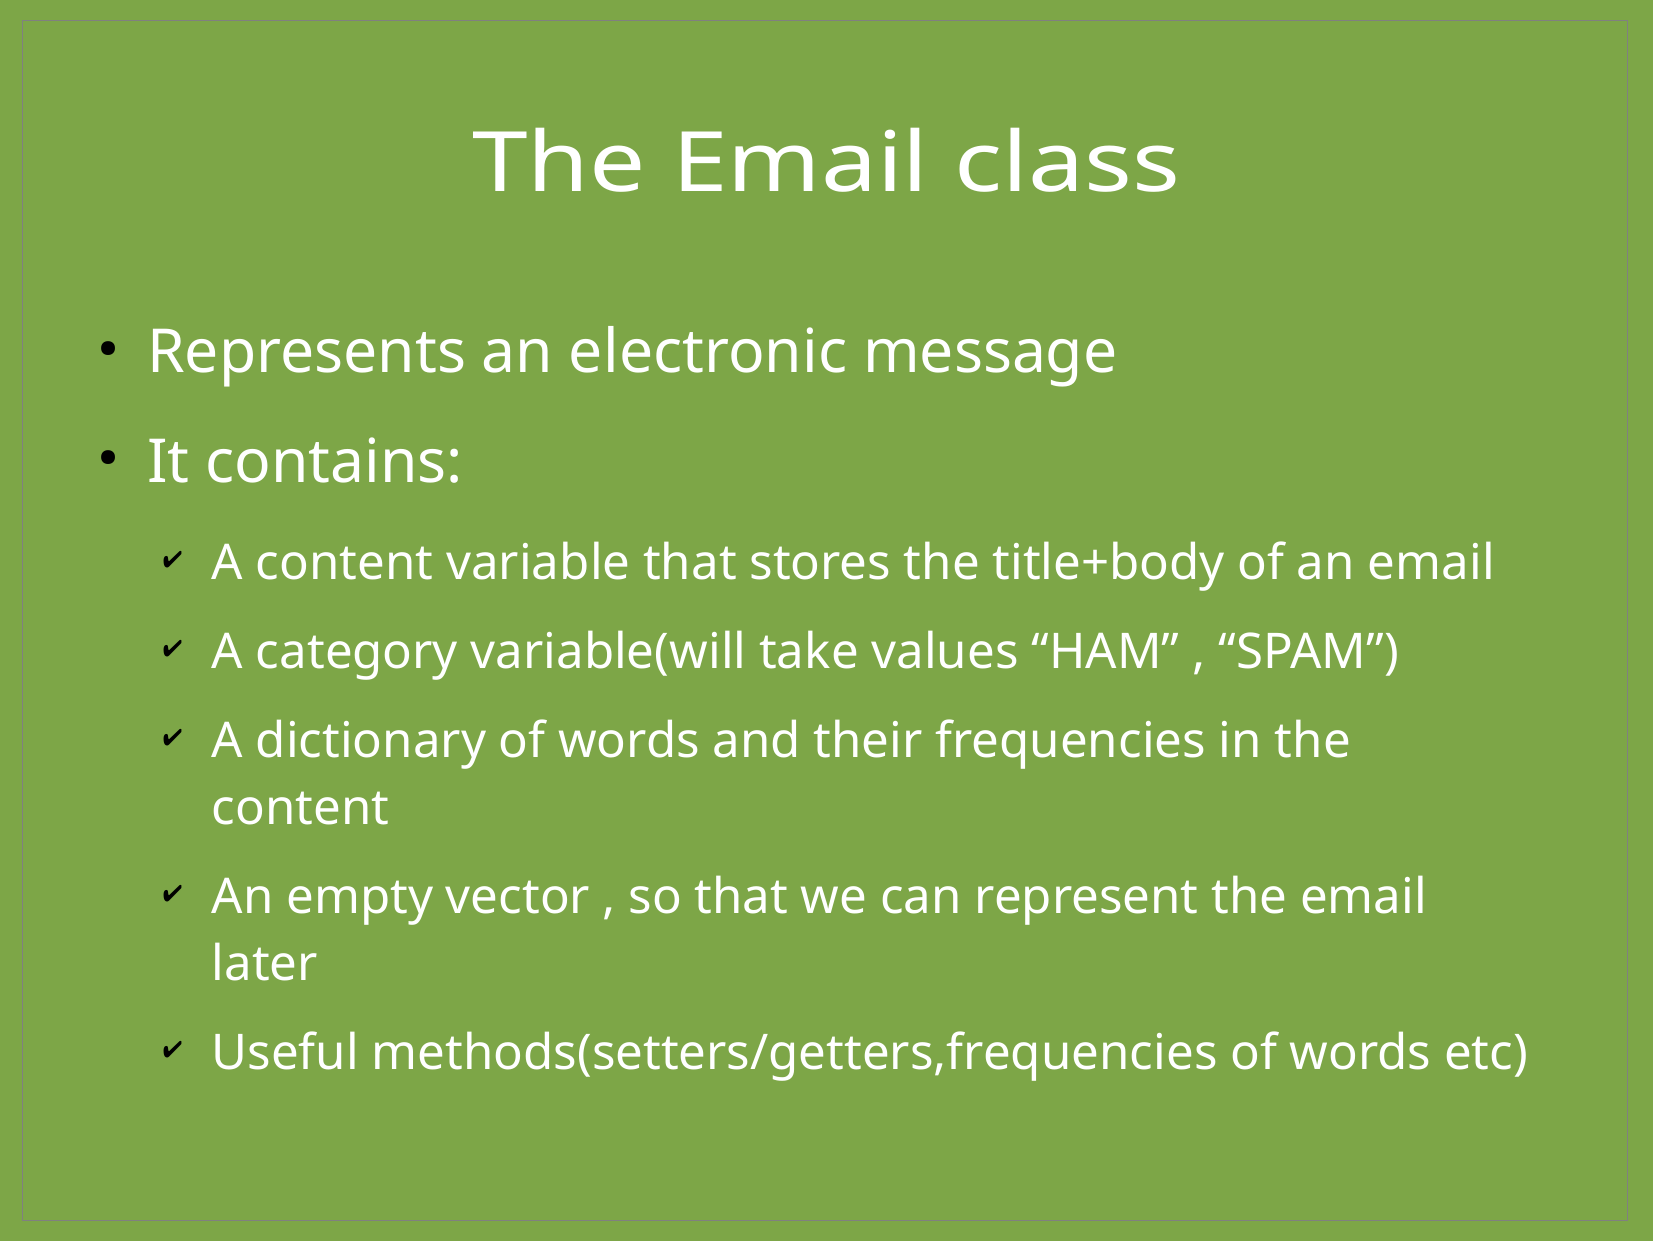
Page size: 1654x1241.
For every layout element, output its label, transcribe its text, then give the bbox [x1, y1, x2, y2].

list Represents an electronic message It contains: A content variable that stores the title+body of an email A category variable(will take values “HAM” , “SPAM”) A dictionary of words and their frequencies in the content An empty vector , so that we can represent the email later Useful methods(setters/getters,frequencies of words etc) [82, 307, 1538, 1144]
title The Email class [82, 55, 1571, 263]
text_box [22, 20, 1628, 1221]
